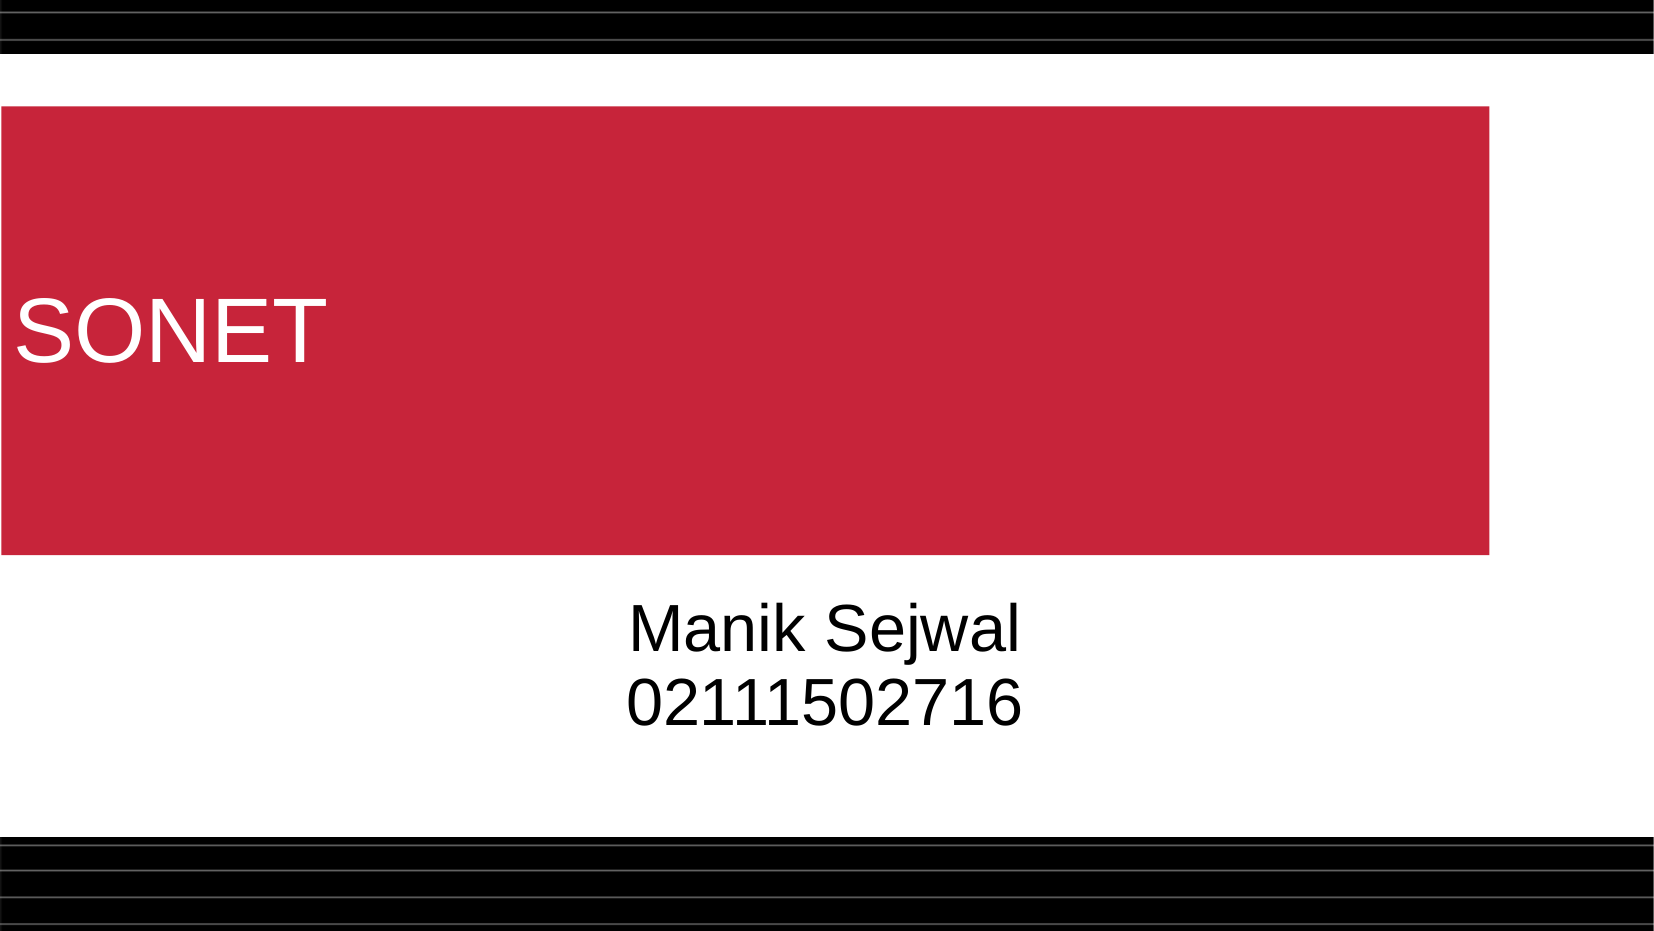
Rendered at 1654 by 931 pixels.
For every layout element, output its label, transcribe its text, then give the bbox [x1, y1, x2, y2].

subtitle Manik Sejwal 02111502716 [625, 590, 1489, 804]
picture [0, 837, 1654, 931]
picture [0, 0, 1654, 54]
title SONET [1, 106, 1490, 556]
